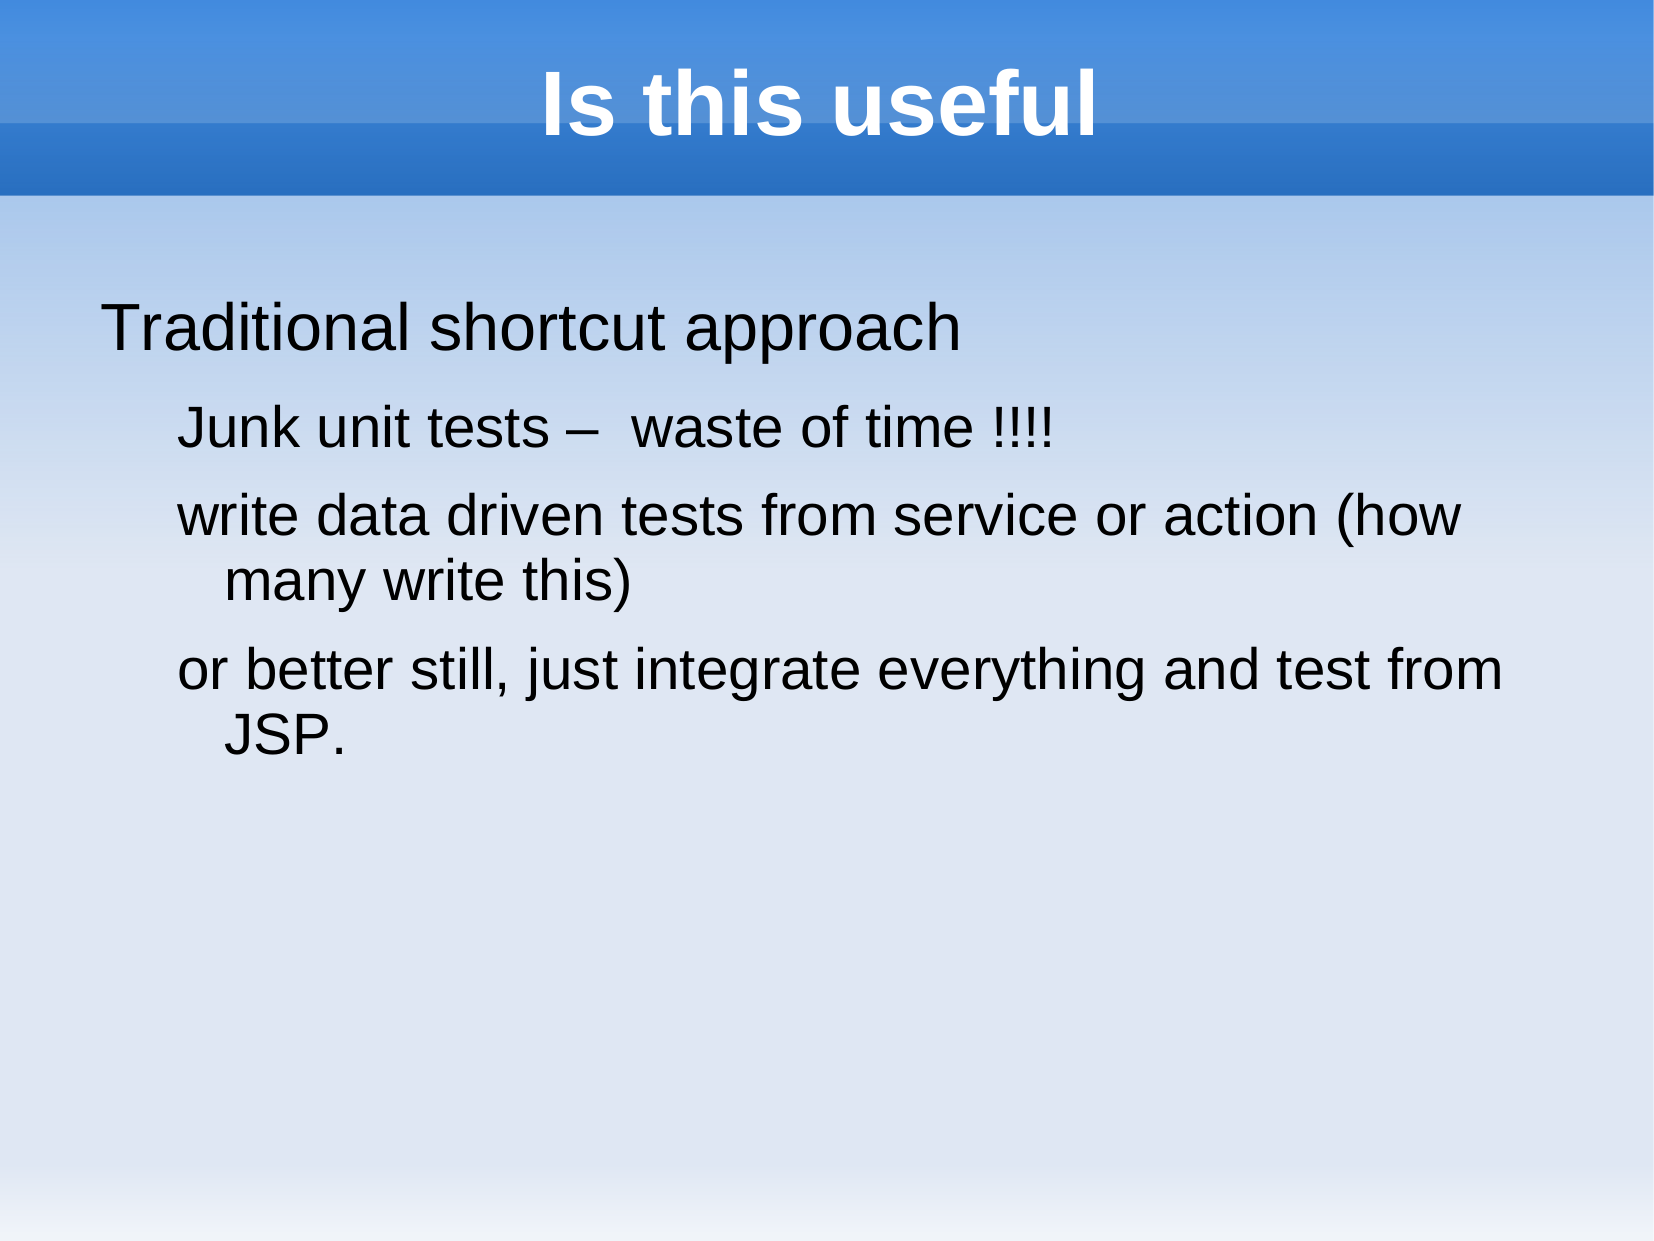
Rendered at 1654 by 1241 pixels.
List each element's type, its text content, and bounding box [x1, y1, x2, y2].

list Traditional shortcut approach Junk unit tests – waste of time !!!! write data driven tests from service or action (how many write this) or better still, just integrate everything and test from JSP. [82, 290, 1571, 1094]
title Is this useful [76, 7, 1565, 200]
picture [0, 0, 1654, 1241]
